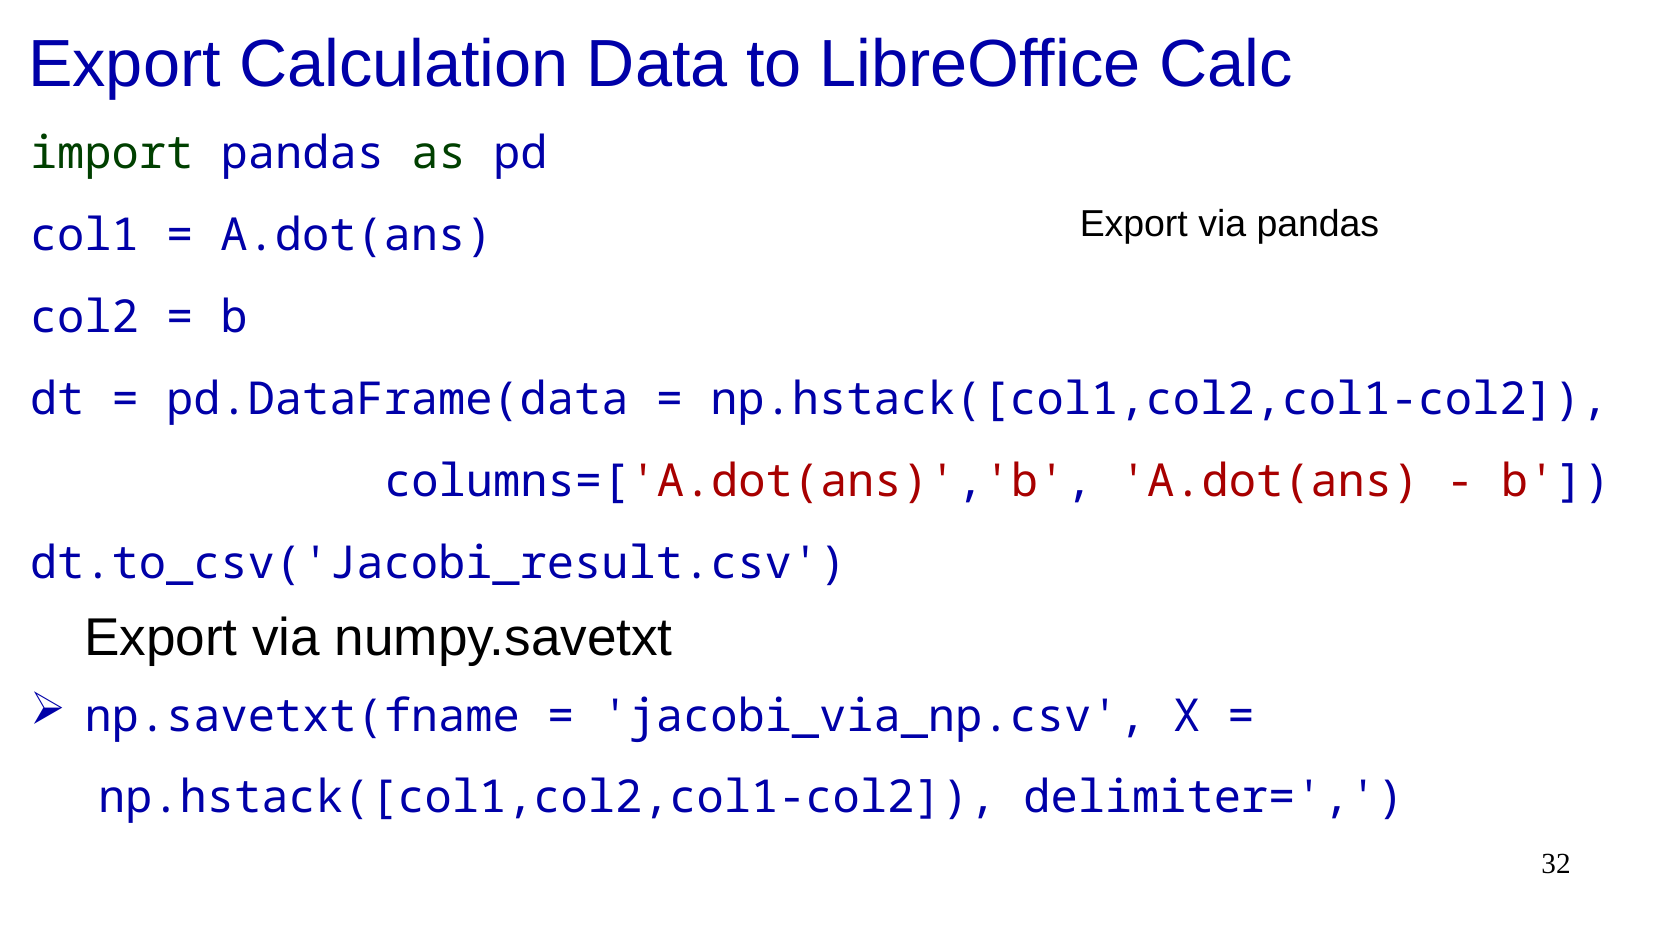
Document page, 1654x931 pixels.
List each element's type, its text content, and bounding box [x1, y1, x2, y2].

title Export Calculation Data to LibreOffice Calc [28, 21, 1626, 106]
text_box Export via pandas [1065, 195, 1456, 252]
list import pandas as pd col1 = A.dot(ans) col2 = b dt = pd.DataFrame(data = np.hstack([col1,col2,col1-col2]), columns=['A.dot(ans)','b', 'A.dot(ans) - b']) dt.to_csv('Jacobi_result.csv') Export via numpy.savetxt np.savetxt(fname = 'jacobi_via_np.csv', X = np.hstack([col1,col2,col1-col2]), delimiter=',') [30, 120, 1645, 916]
